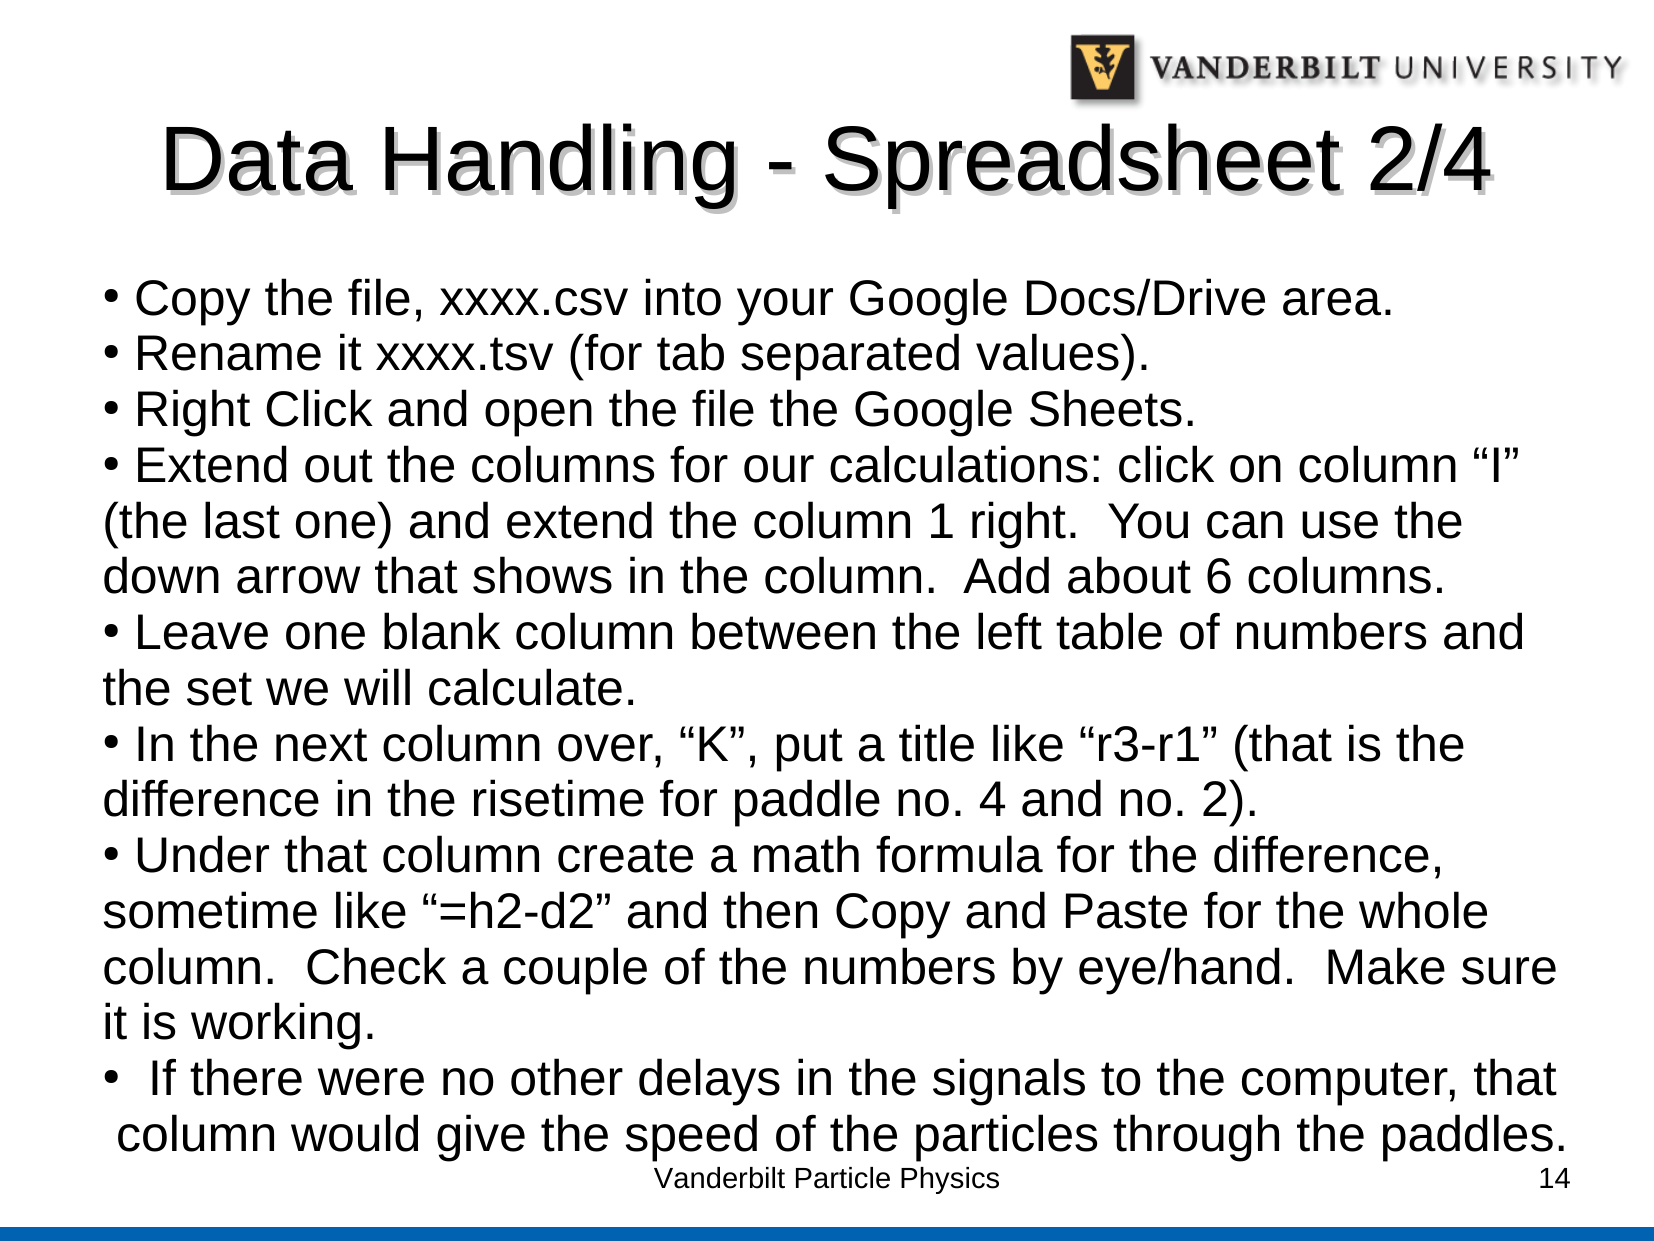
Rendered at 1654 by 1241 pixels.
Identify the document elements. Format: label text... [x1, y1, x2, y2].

text_box Copy the file, xxxx.csv into your Google Docs/Drive area. Rename it xxxx.tsv (for tab separated values). Right Click and open the file the Google Sheets. Extend out the columns for our calculations: click on column “I” (the last one) and extend the column 1 right. You can use the down arrow that shows in the column. Add about 6 columns. Leave one blank column between the left table of numbers and the set we will calculate. In the next column over, “K”, put a title like “r3-r1” (that is the difference in the risetime for paddle no. 4 and no. 2). Under that column create a math formula for the difference, sometime like “=h2-d2” and then Copy and Paste for the whole column. Check a couple of the numbers by eye/hand. Make sure it is working. If there were no other delays in the signals to the computer, that column would give the speed of the particles through the paddles. [87, 262, 1587, 1170]
picture [1067, 31, 1637, 115]
title Data Handling - Spreadsheet 2/4 [121, 55, 1534, 262]
